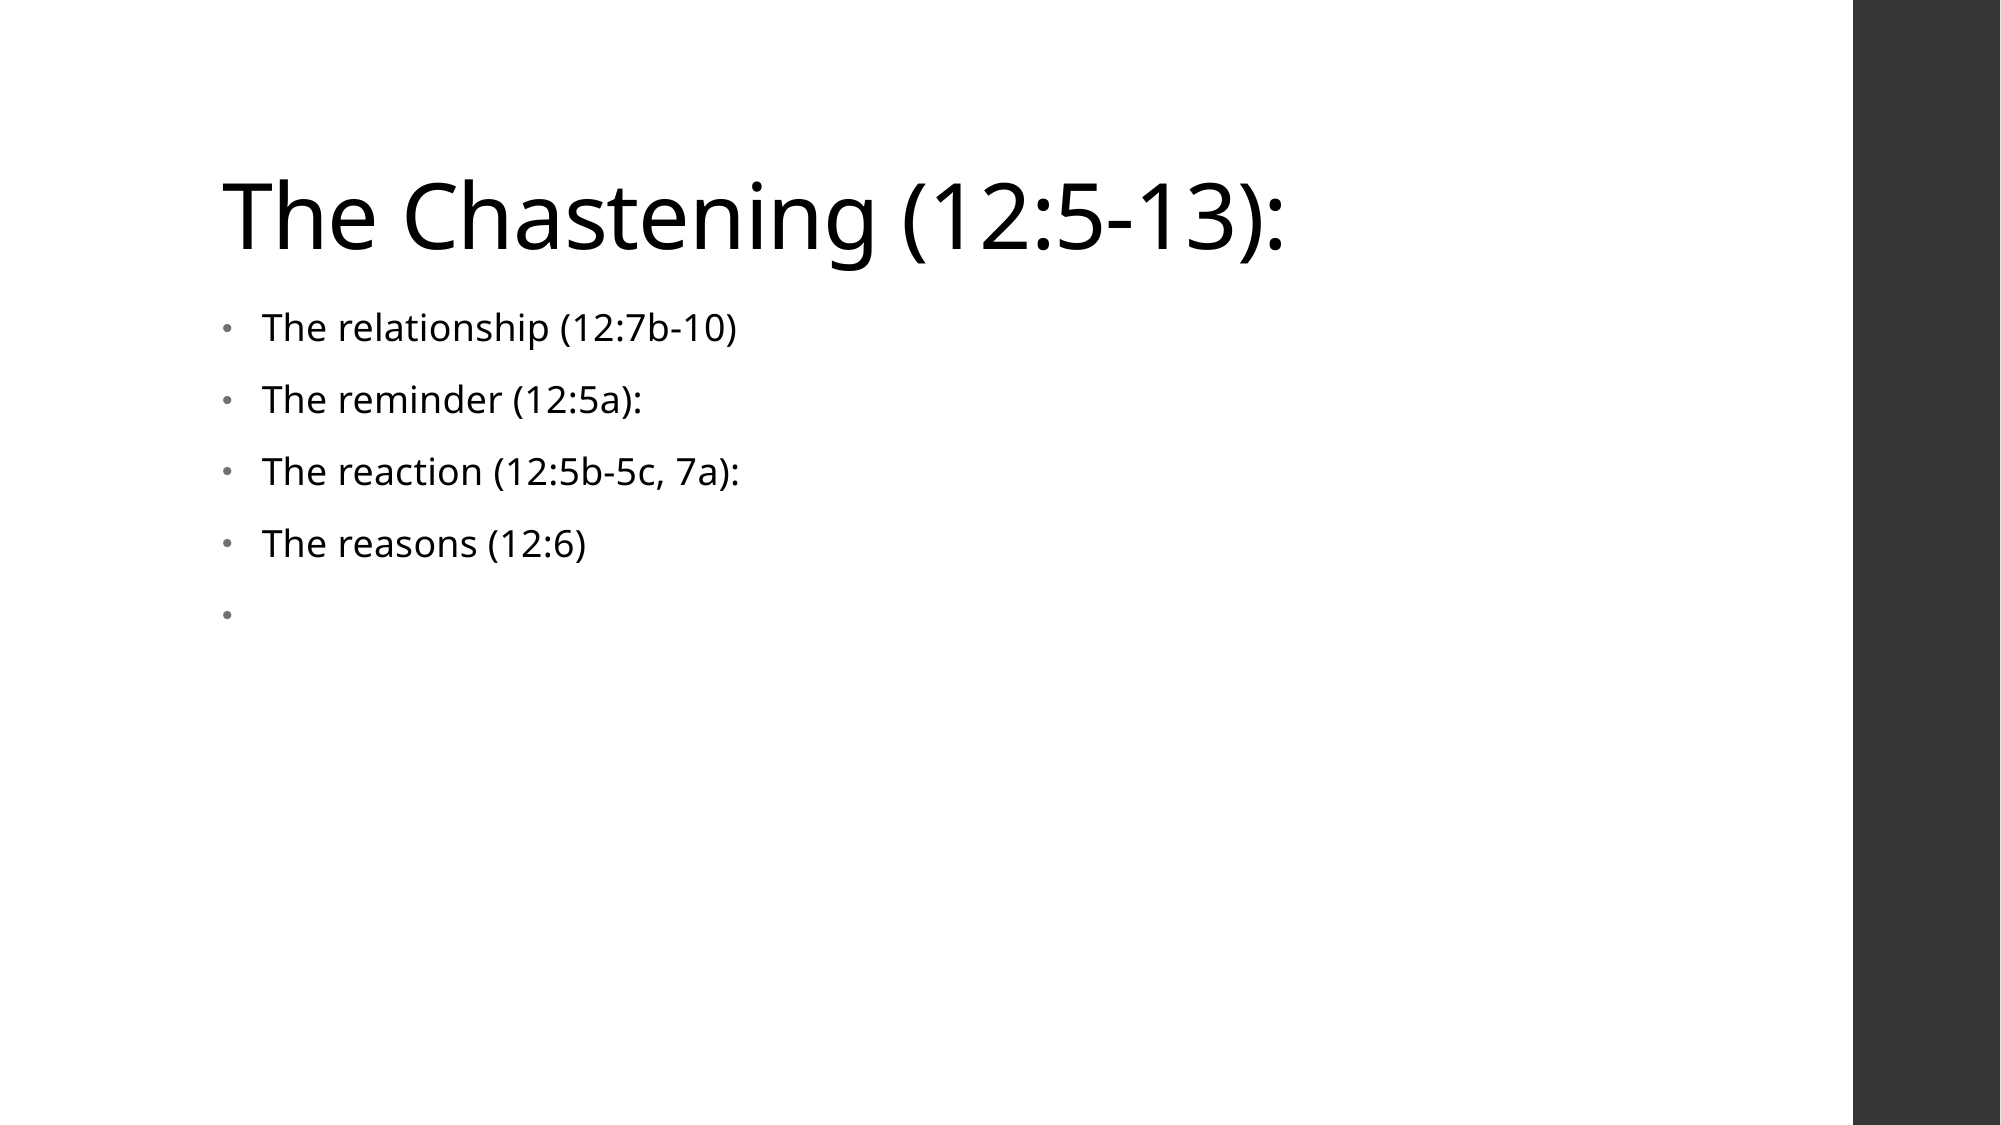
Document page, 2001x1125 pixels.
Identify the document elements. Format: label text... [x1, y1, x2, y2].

title The Chastening (12:5-13): [206, 60, 1797, 278]
list The relationship (12:7b-10) The reminder (12:5a): The reaction (12:5b-5c, 7a): The reasons (12:6) [206, 299, 1617, 1014]
